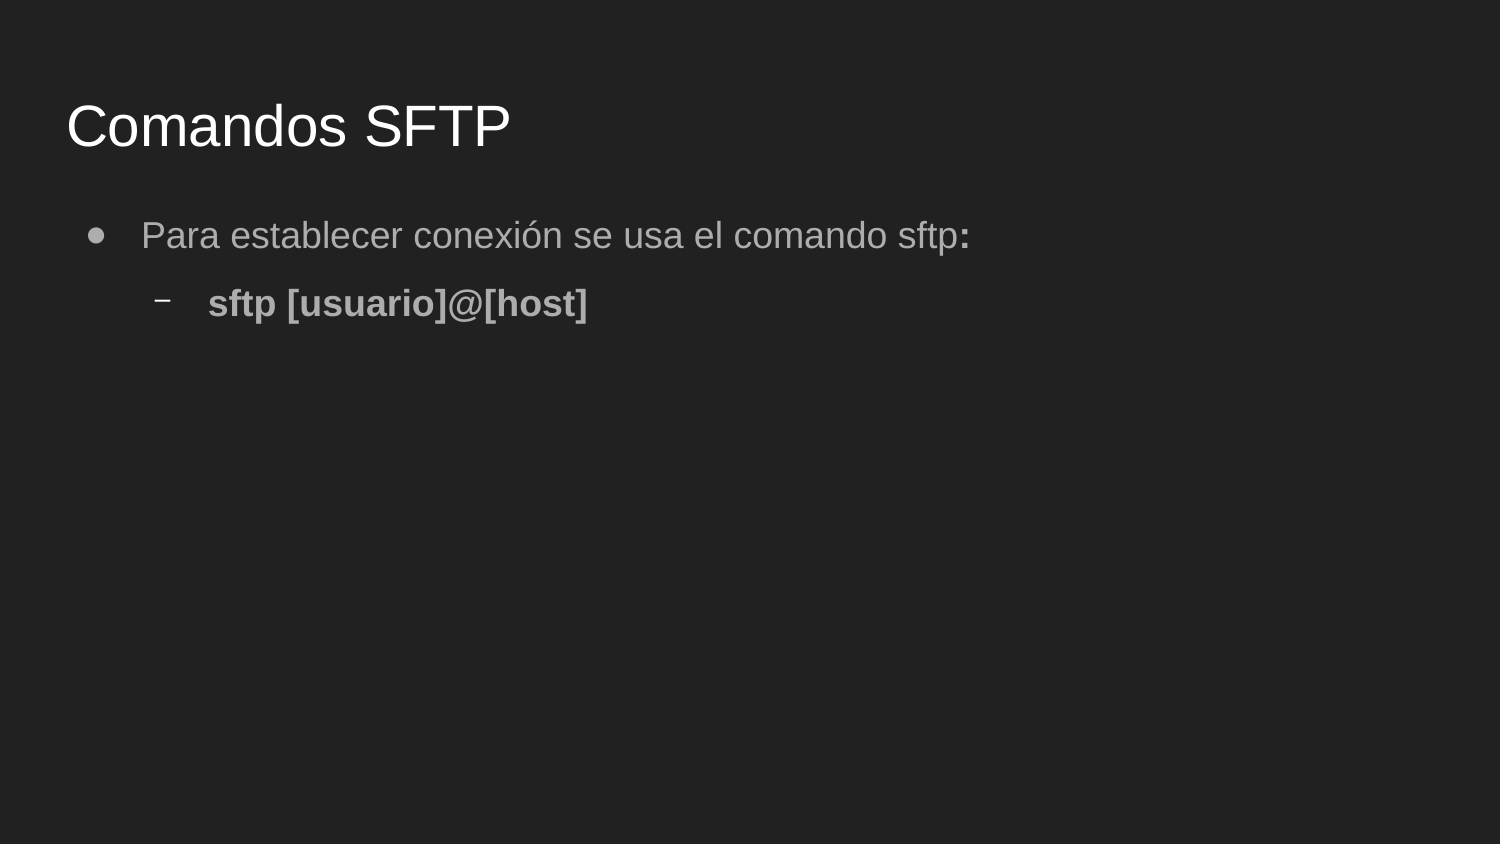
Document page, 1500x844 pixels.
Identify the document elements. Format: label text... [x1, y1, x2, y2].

list Para establecer conexión se usa el comando sftp: sftp [usuario]@[host] [51, 189, 1441, 750]
title Comandos SFTP [51, 72, 1449, 167]
